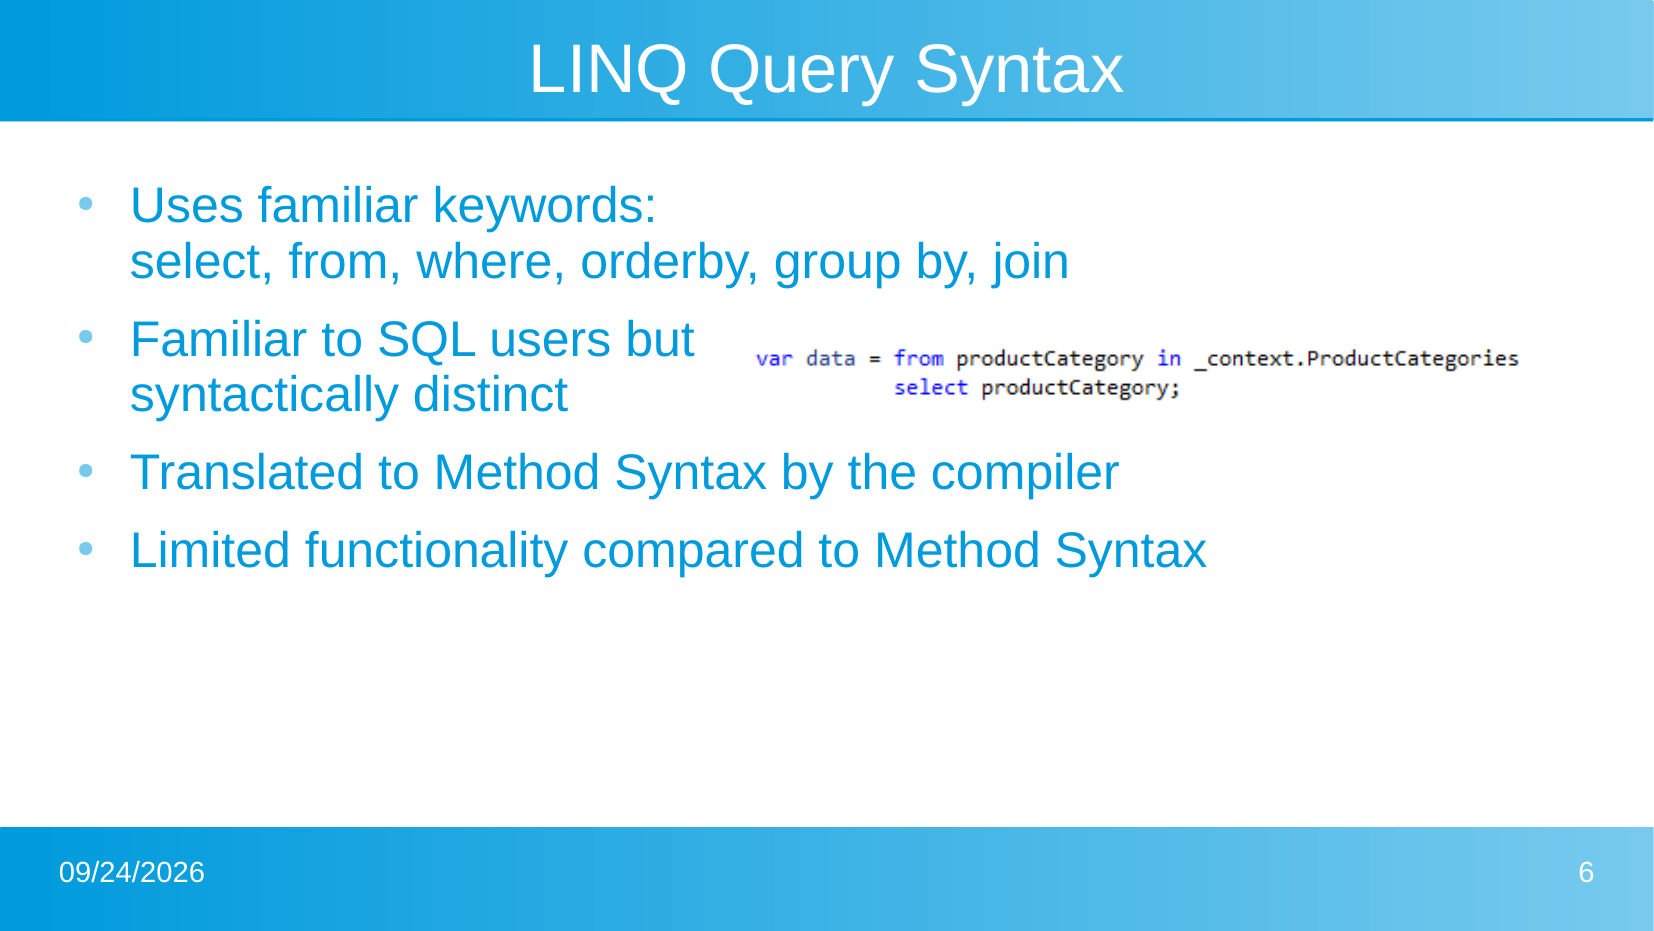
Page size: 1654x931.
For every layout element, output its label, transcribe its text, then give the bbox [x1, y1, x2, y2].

title LINQ Query Syntax [59, 29, 1595, 108]
list Uses familiar keywords: select, from, where, orderby, group by, join Familiar to SQL users but syntactically distinct Translated to Method Syntax by the compiler Limited functionality compared to Method Syntax [59, 177, 1595, 768]
picture [749, 337, 1538, 413]
